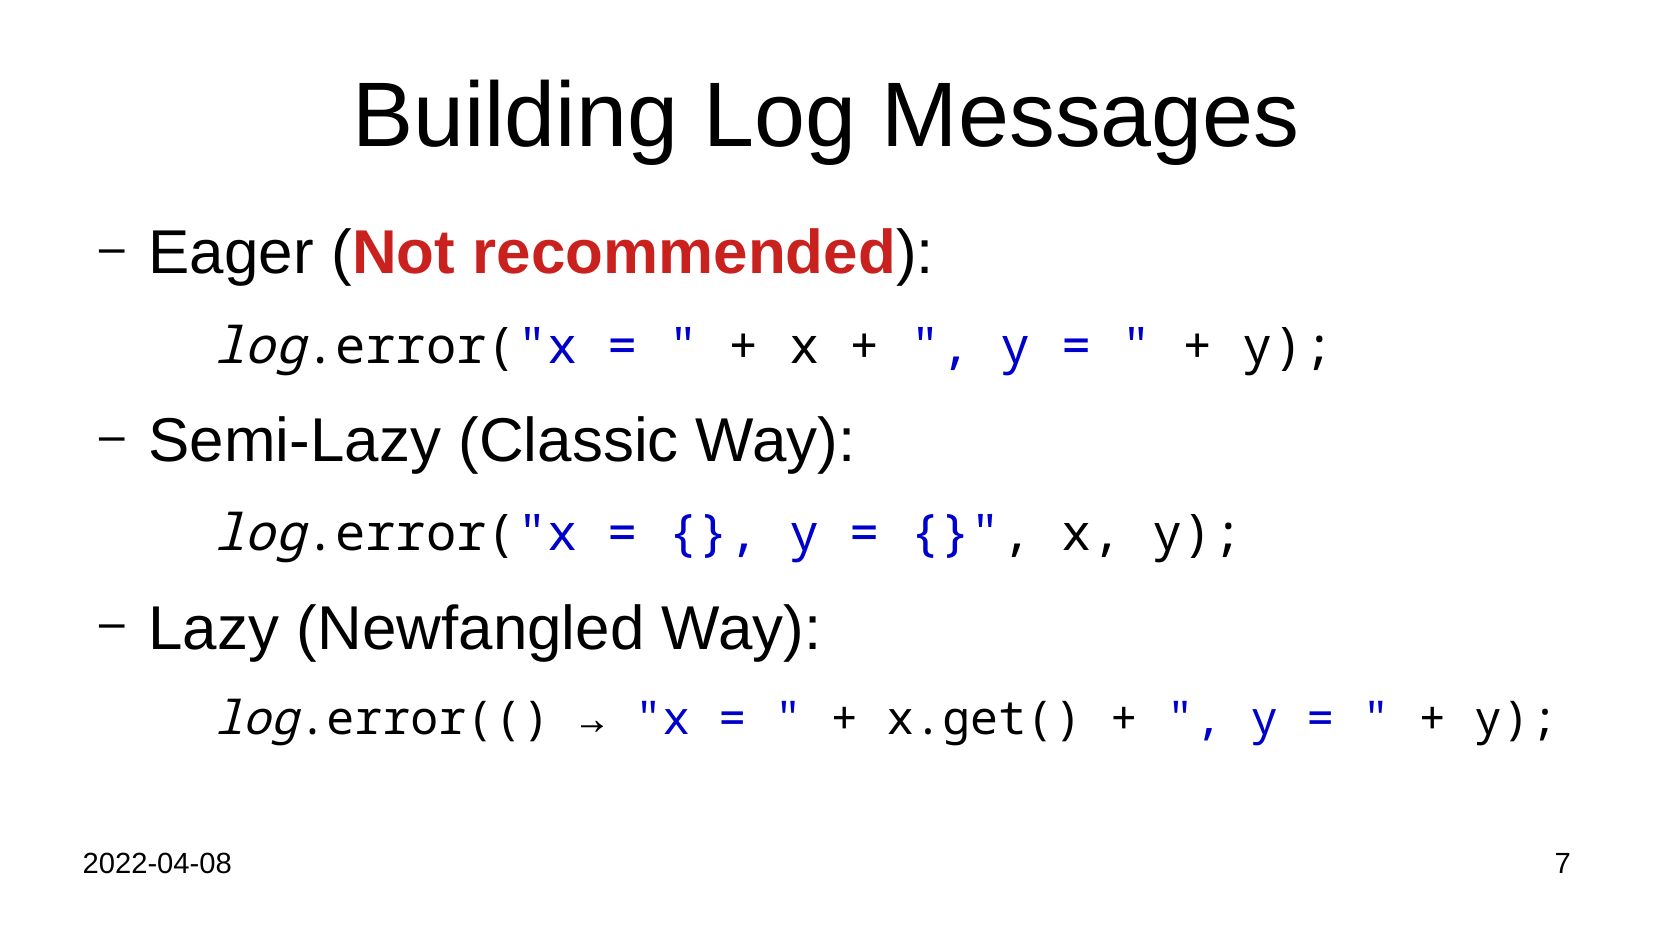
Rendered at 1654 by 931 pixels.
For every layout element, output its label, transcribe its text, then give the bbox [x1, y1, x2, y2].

title Building Log Messages [82, 37, 1571, 193]
list Eager (Not recommended): log.error("x = " + x + ", y = " + y); Semi-Lazy (Classic Way): log.error("x = {}, y = {}", x, y); Lazy (Newfangled Way): log.error(() → "x = " + x.get() + ", y = " + y); [82, 217, 1571, 758]
